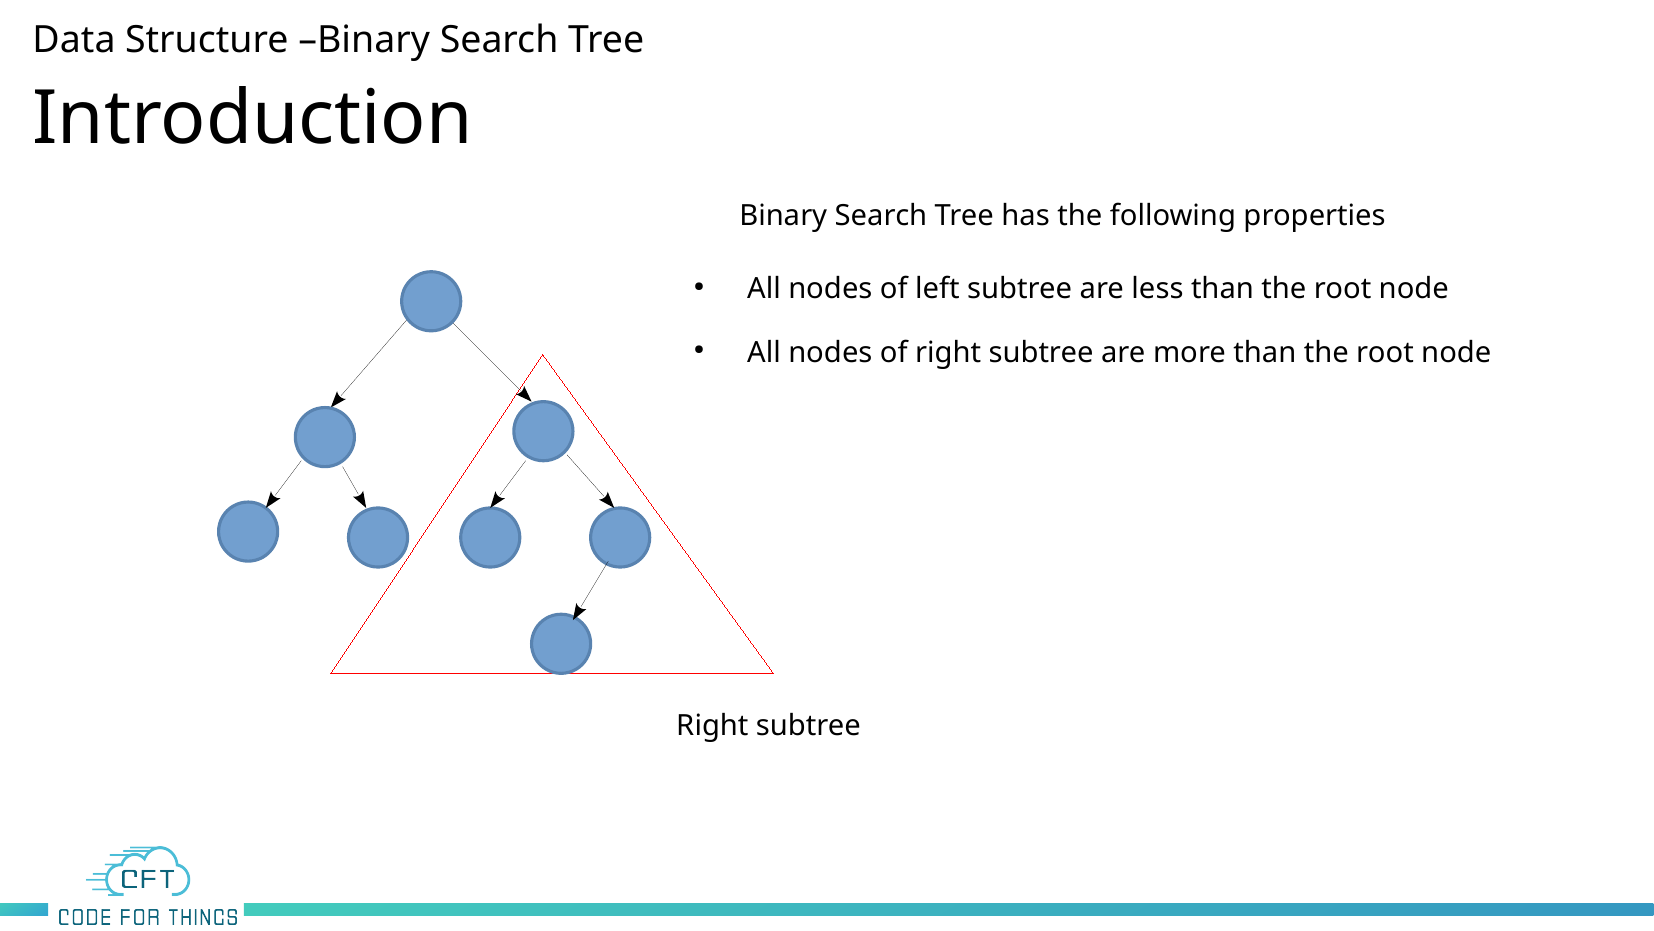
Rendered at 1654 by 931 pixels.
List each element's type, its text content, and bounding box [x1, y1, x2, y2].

text_box [348, 507, 408, 568]
title Data Structure –Binary Search Tree Introduction [32, 12, 1184, 166]
text_box [401, 271, 461, 331]
text_box [295, 407, 355, 467]
text_box [218, 502, 278, 562]
text_box All nodes of left subtree are less than the root node All nodes of right subtree are more than the root node [661, 259, 1650, 368]
text_box Right subtree [661, 696, 922, 746]
picture [59, 846, 237, 925]
text_box [330, 354, 774, 674]
text_box Binary Search Tree has the following properties [653, 177, 1642, 237]
